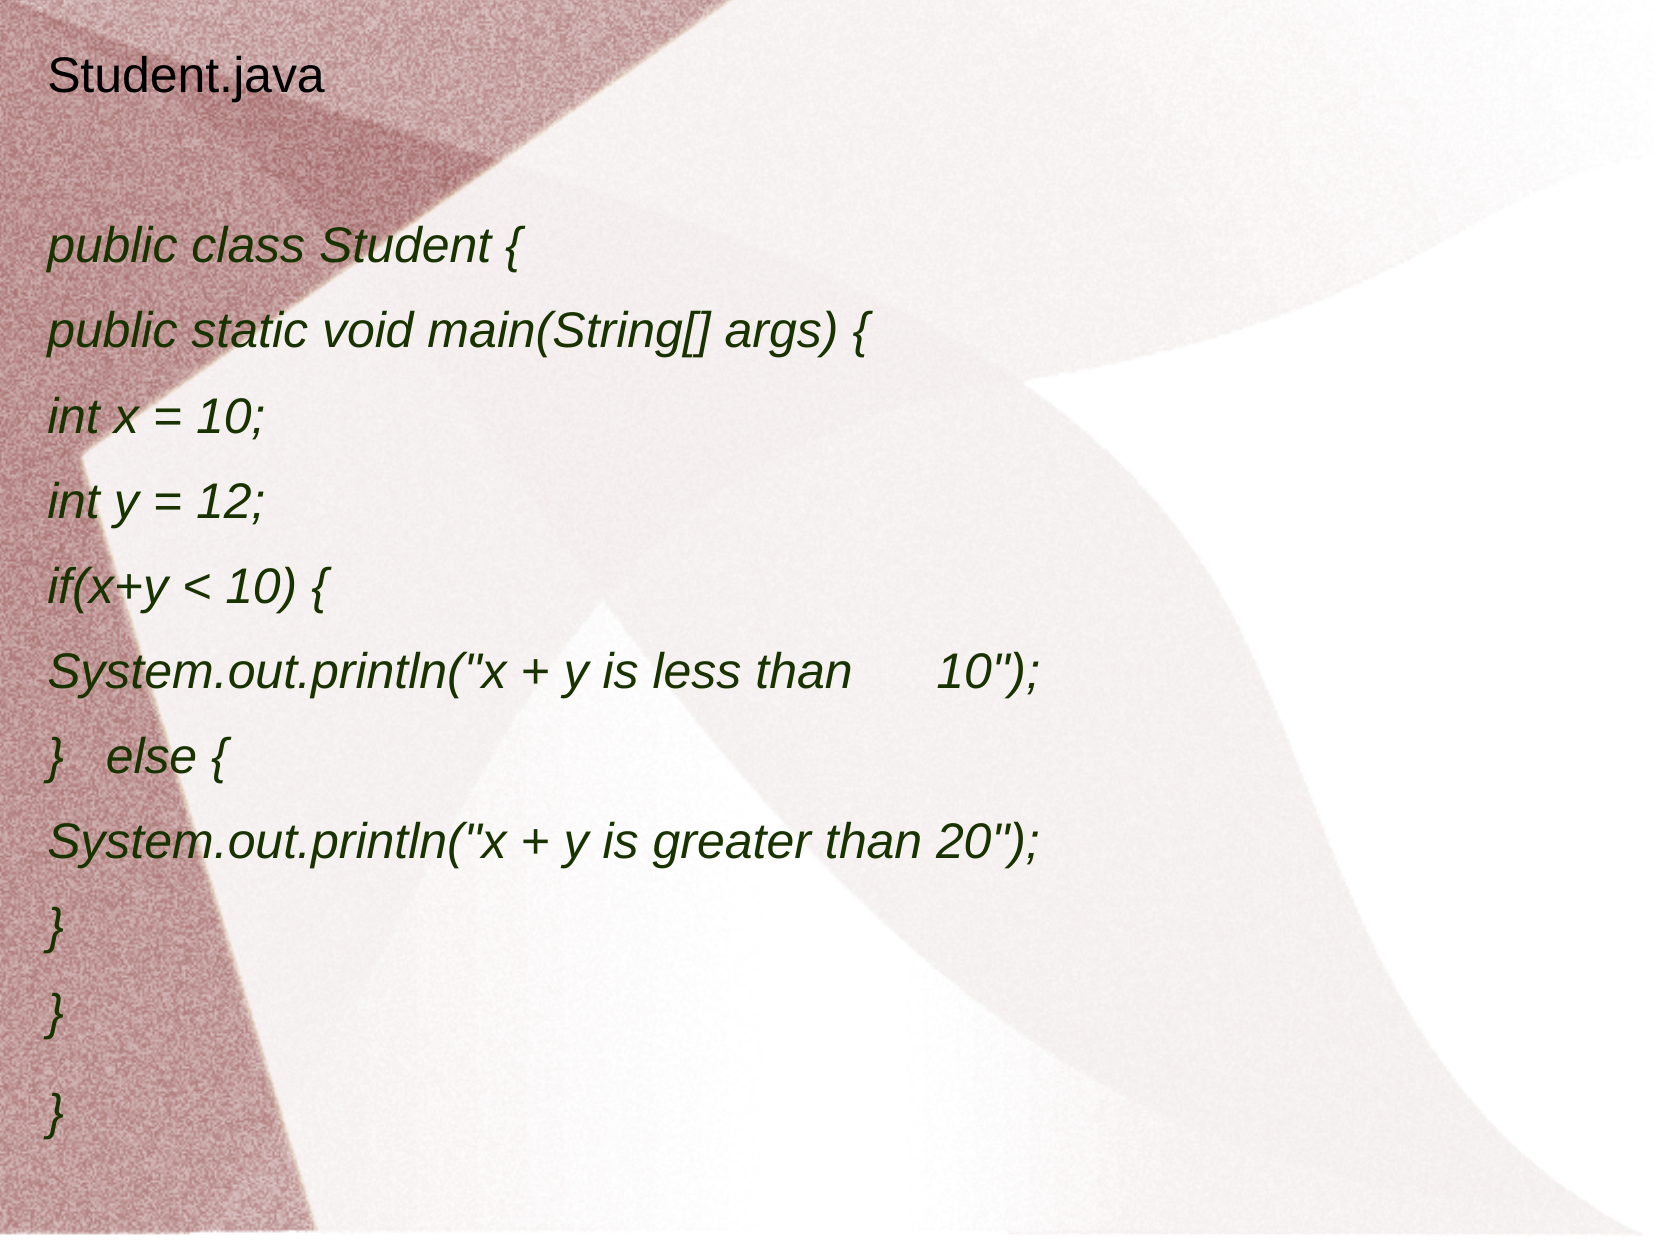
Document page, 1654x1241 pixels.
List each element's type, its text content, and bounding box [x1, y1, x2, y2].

list Student.java public class Student { public static void main(String[] args) { int x = 10; int y = 12; if(x+y < 10) { System.out.println("x + y is less than 10"); } else { System.out.println("x + y is greater than 20"); } } } [47, 47, 1601, 1193]
picture [0, 0, 1654, 1241]
